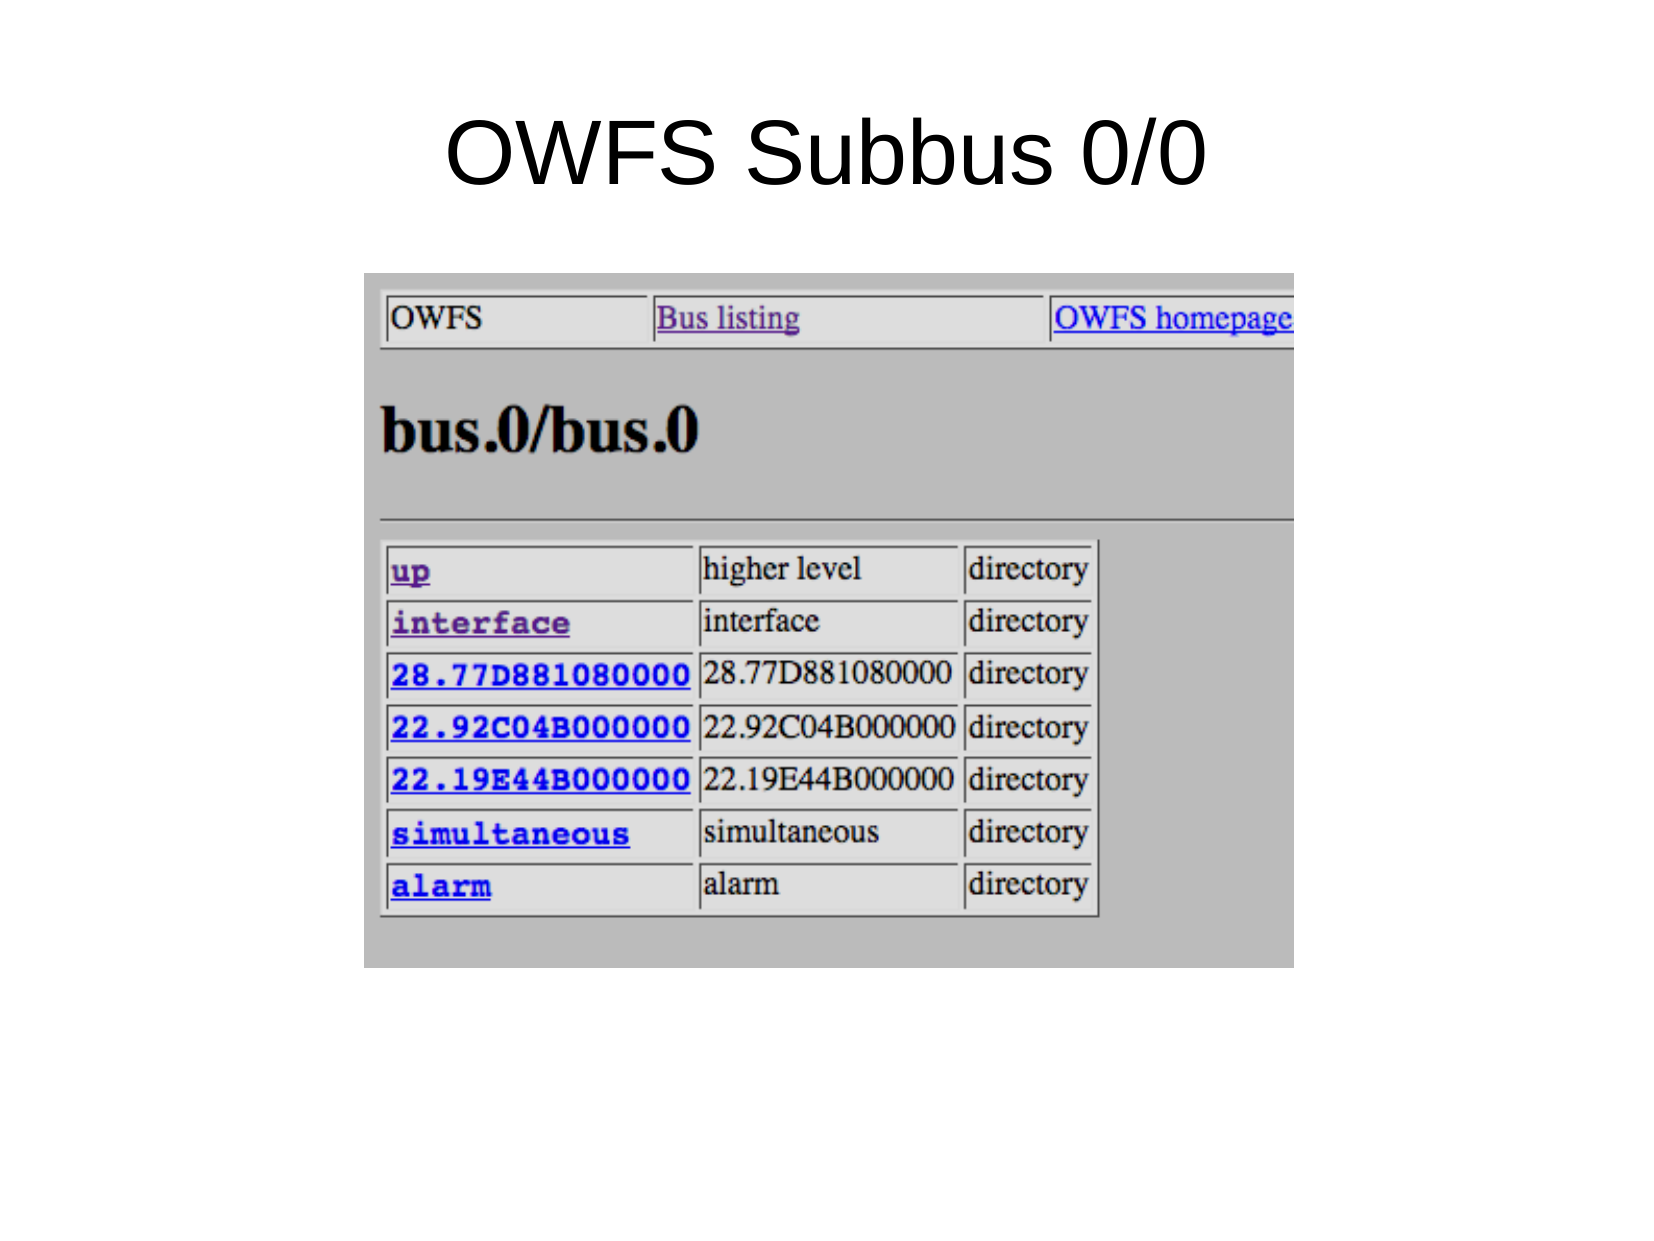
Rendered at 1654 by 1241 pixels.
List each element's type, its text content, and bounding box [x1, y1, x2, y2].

title OWFS Subbus 0/0 [82, 49, 1571, 257]
picture [364, 273, 1294, 968]
